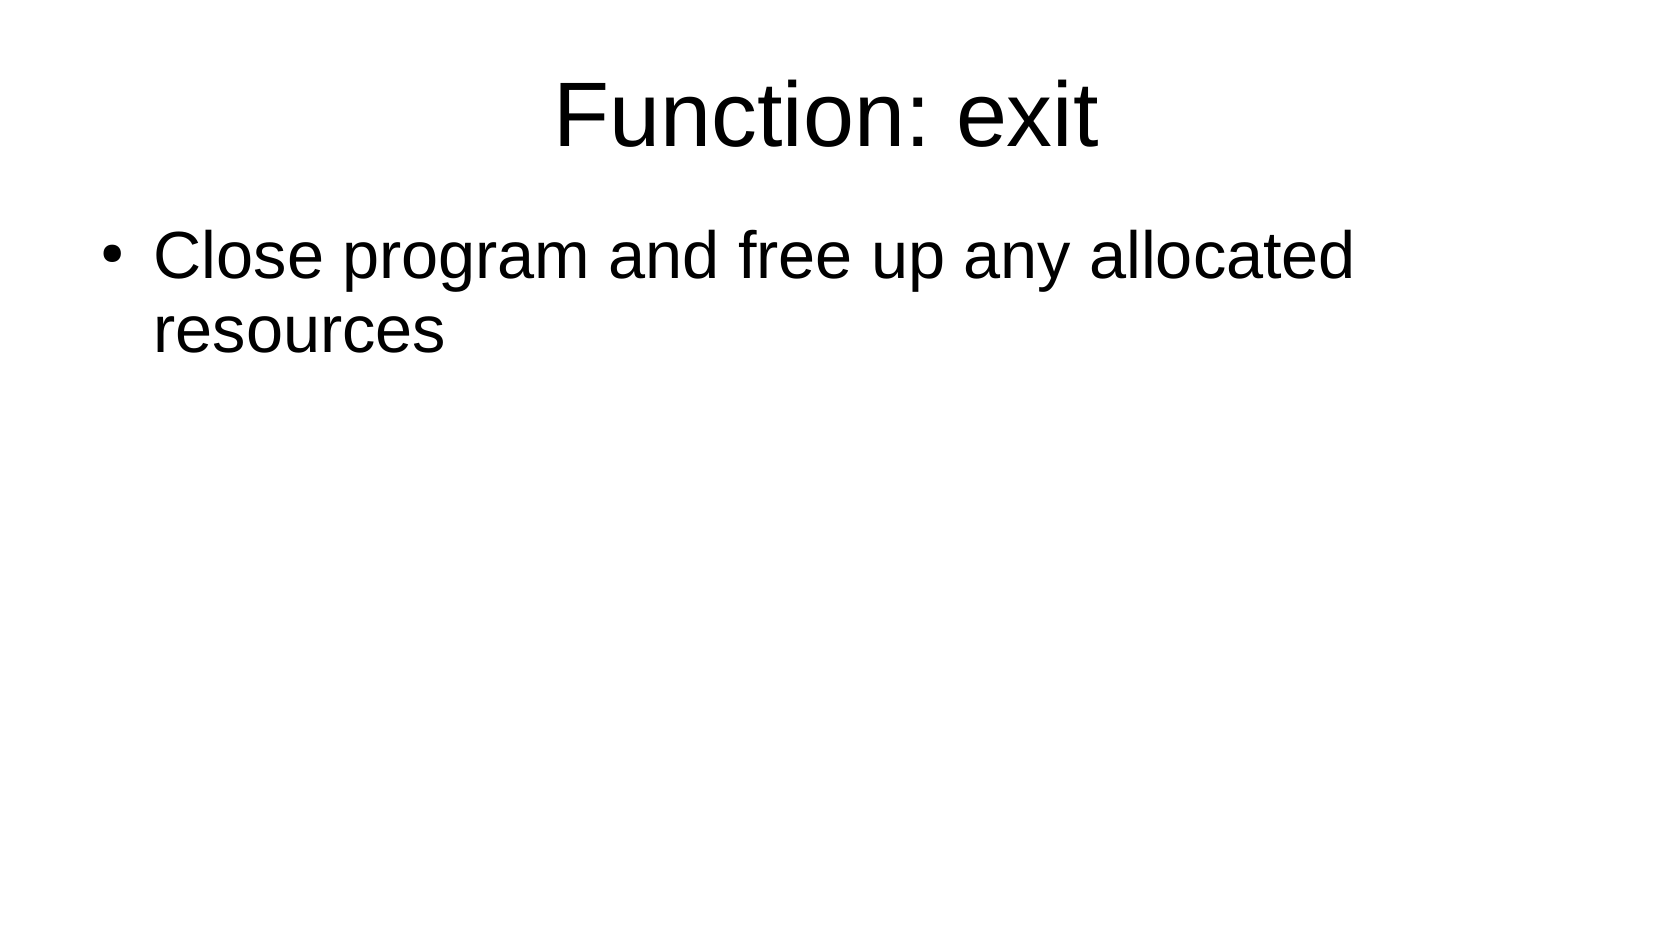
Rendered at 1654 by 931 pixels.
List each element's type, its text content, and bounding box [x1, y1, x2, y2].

list Close program and free up any allocated resources [82, 217, 1571, 758]
title Function: exit [82, 37, 1571, 193]
